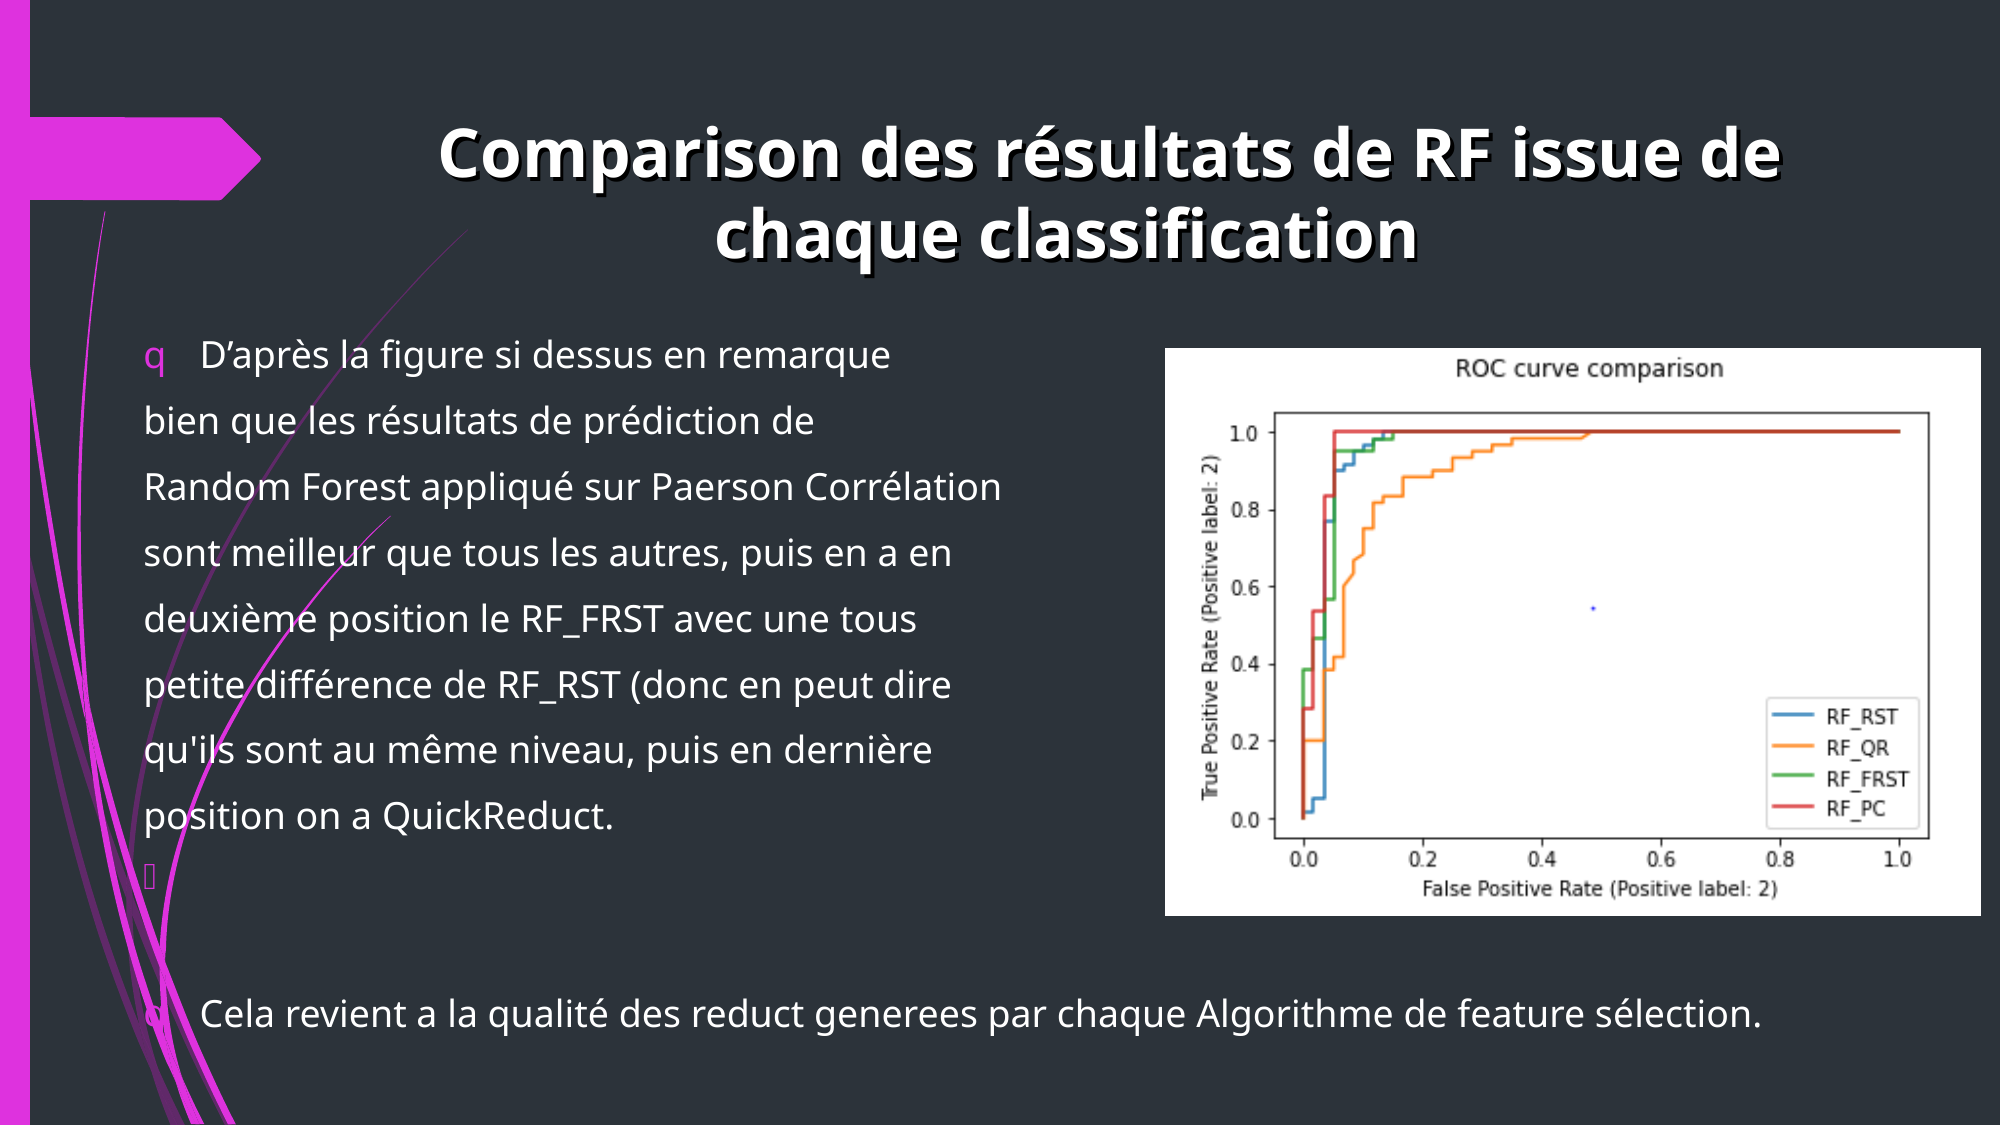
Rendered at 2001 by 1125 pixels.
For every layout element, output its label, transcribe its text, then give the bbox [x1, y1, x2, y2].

picture [1165, 348, 1981, 916]
title Comparison des résultats de RF issue de chaque classification [317, 102, 1888, 281]
list D’après la figure si dessus en remarque bien que les résultats de prédiction de Random Forest appliqué sur Paerson Corrélation sont meilleur que tous les autres, puis en a en deuxième position le RF_FRST avec une tous petite différence de RF_RST (donc en peut dire qu'ils sont au même niveau, puis en dernière position on a QuickReduct. Cela revient a la qualité des reduct generees par chaque Algorithme de feature sélection. [128, 323, 1955, 1066]
